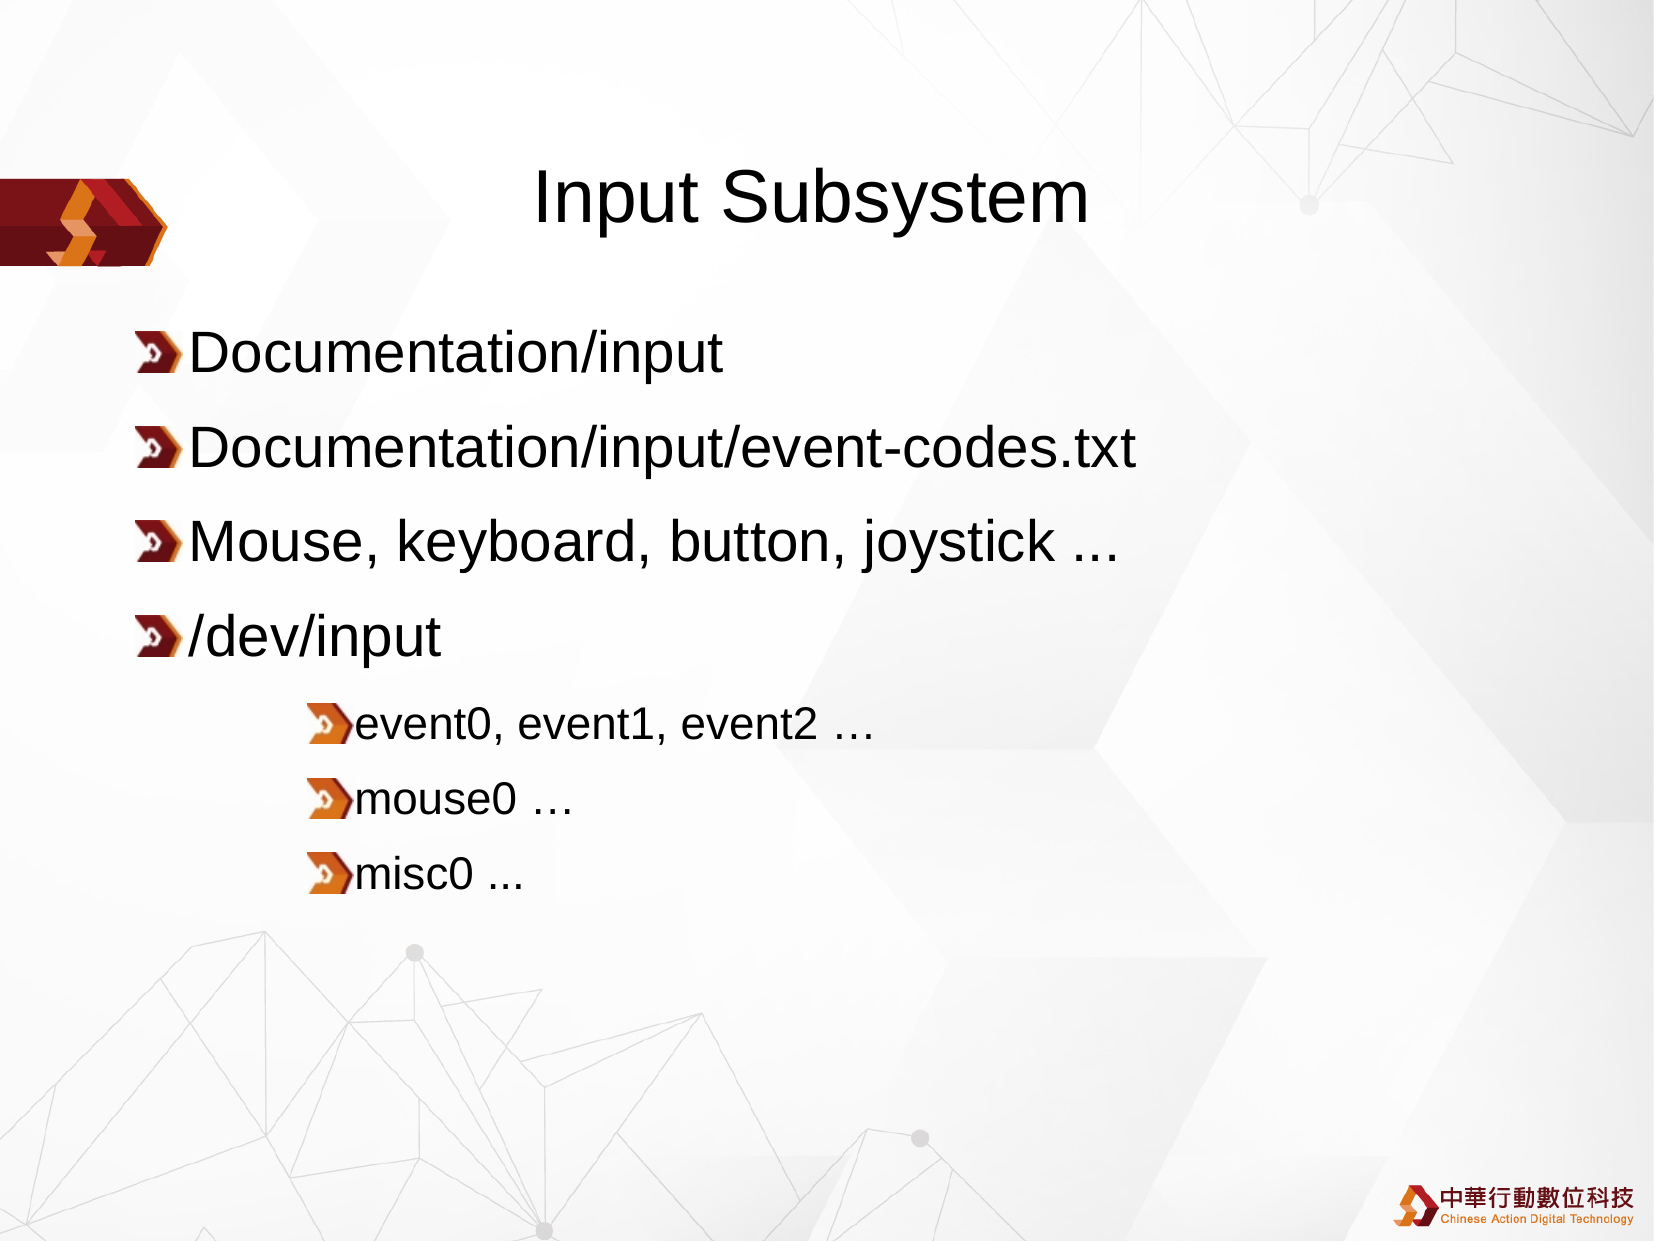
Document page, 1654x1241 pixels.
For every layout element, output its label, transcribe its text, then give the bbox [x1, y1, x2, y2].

title Input Subsystem [118, 112, 1506, 281]
picture [0, 0, 1654, 1241]
list Documentation/input Documentation/input/event-codes.txt Mouse, keyboard, button, joystick ... /dev/input event0, event1, event2 … mouse0 … misc0 ... [118, 319, 1571, 1040]
